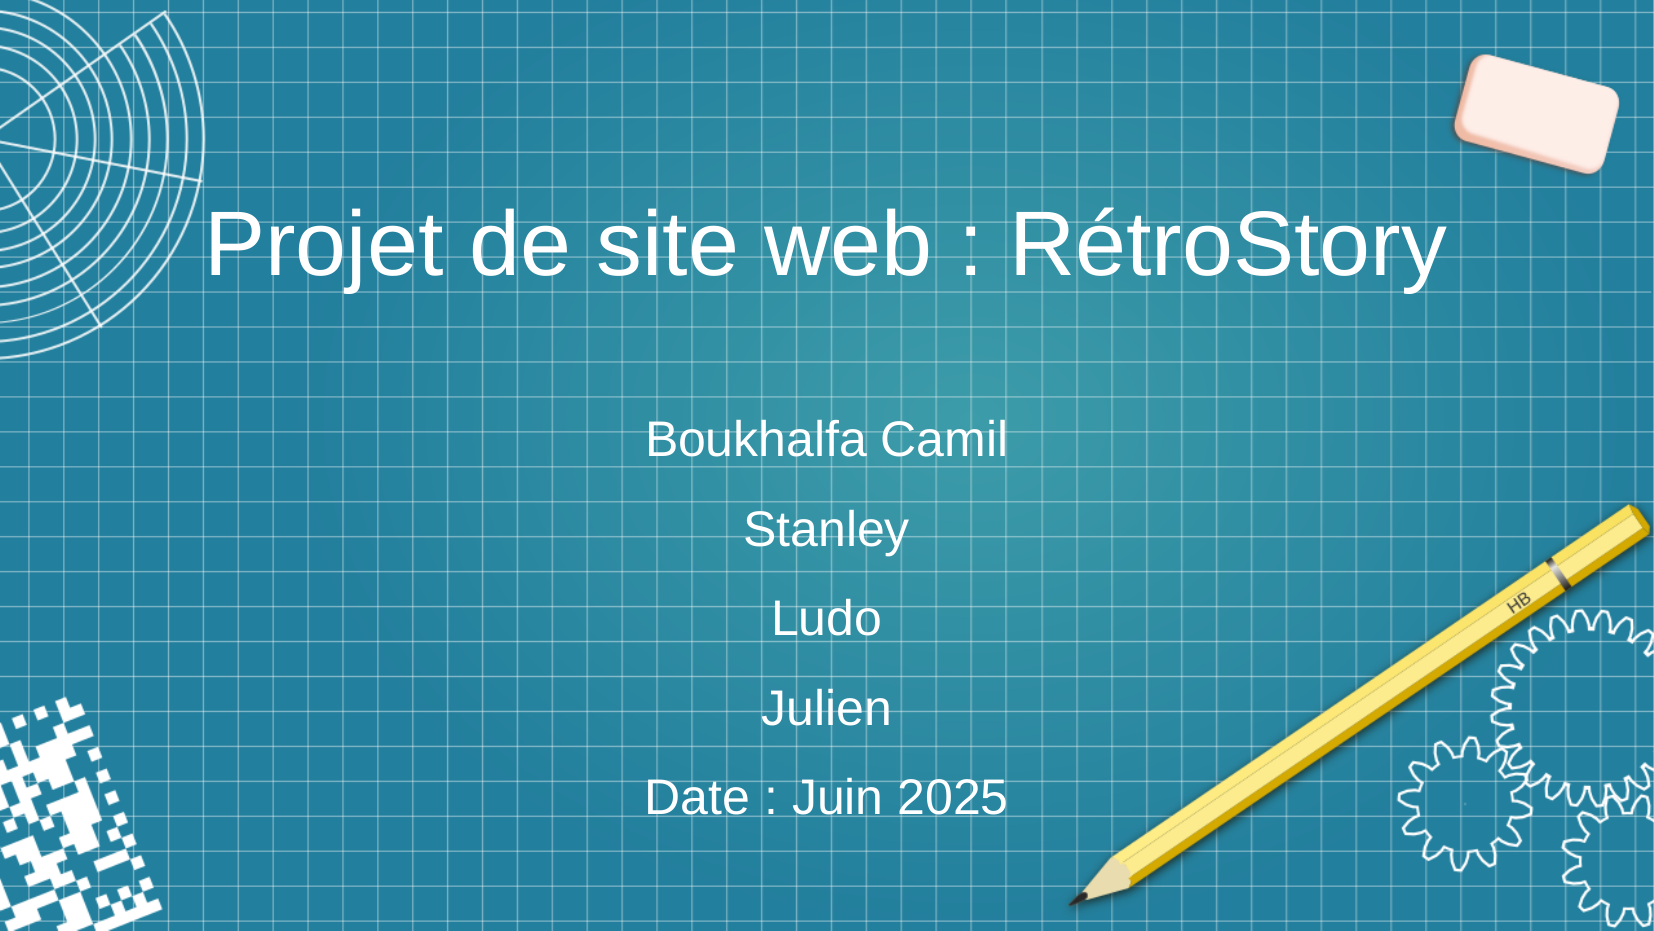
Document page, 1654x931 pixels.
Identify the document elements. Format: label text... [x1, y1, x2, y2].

subtitle Boukhalfa Camil Stanley Ludo Julien Date : Juin 2025 [82, 389, 1571, 842]
title Projet de site web : RétroStory [82, 132, 1571, 346]
